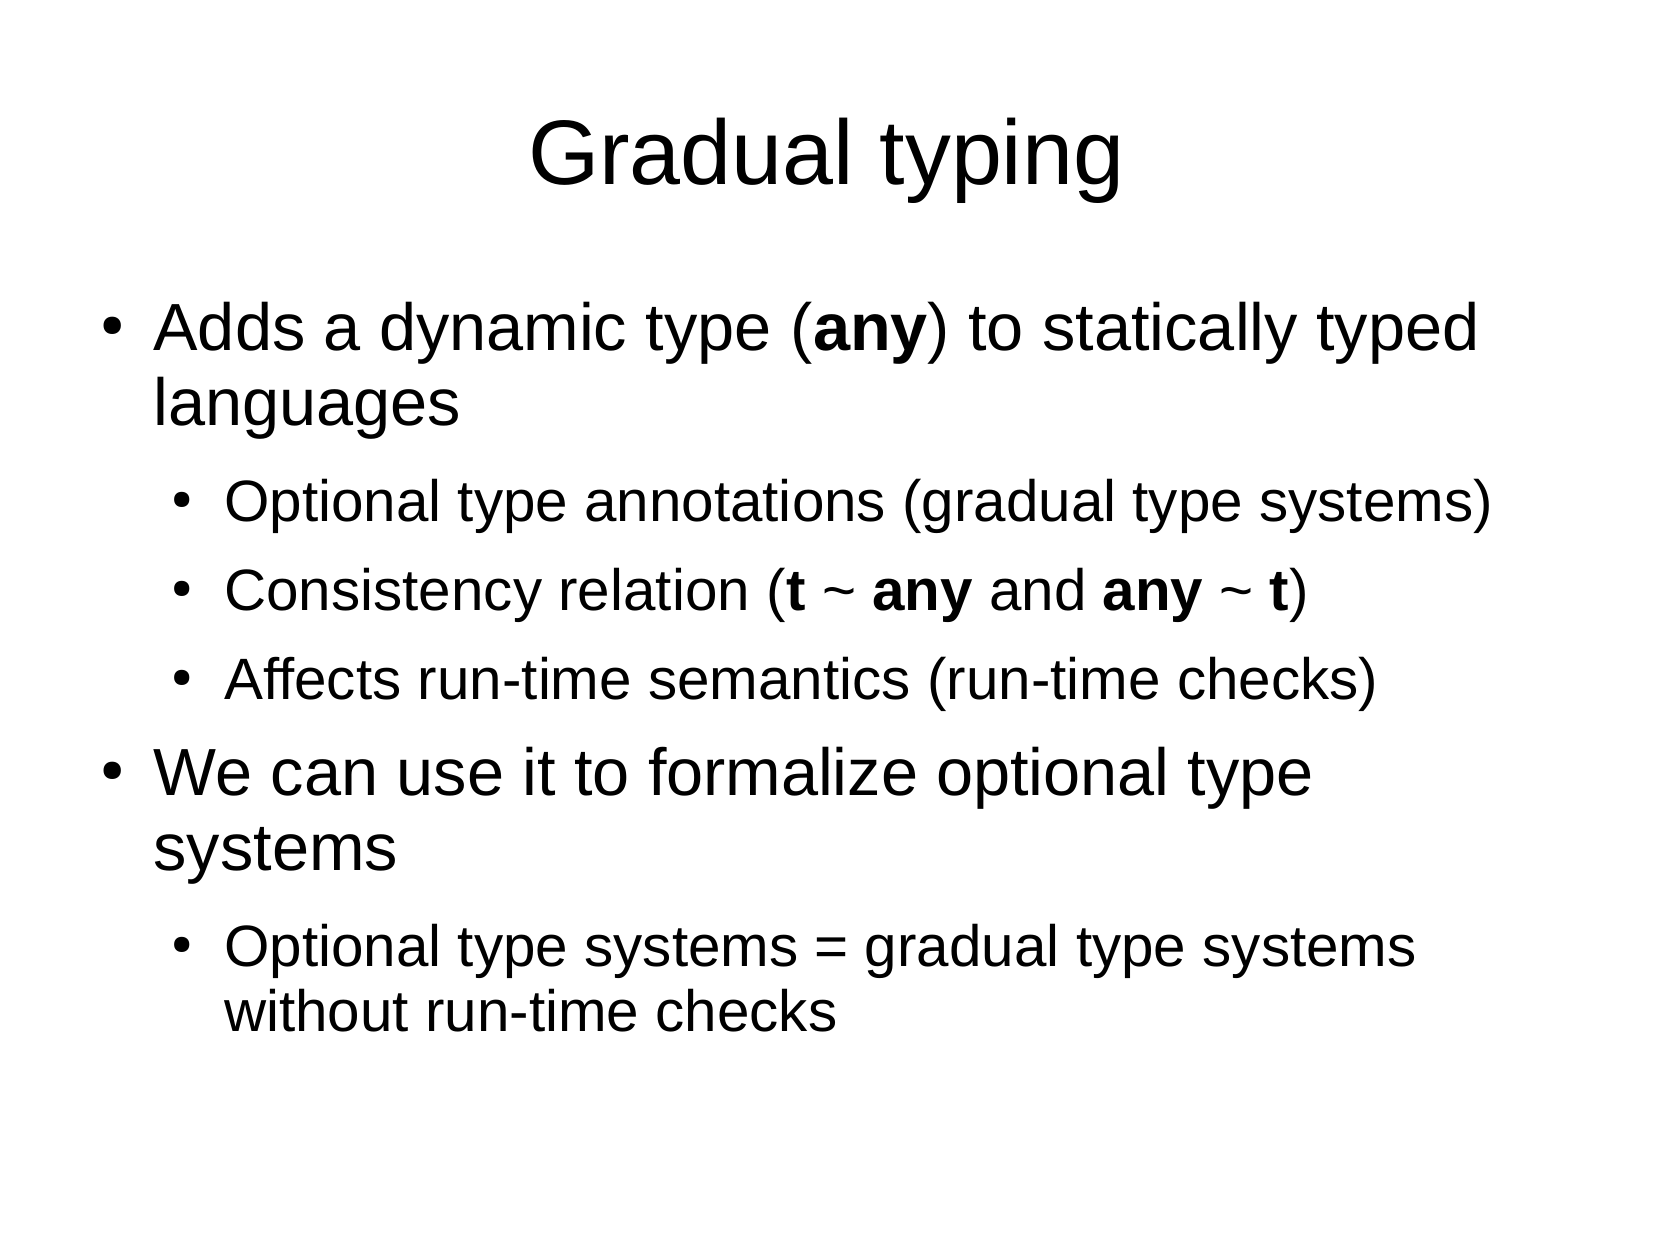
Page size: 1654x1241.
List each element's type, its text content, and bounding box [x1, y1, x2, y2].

title Gradual typing [82, 49, 1571, 257]
list Adds a dynamic type (any) to statically typed languages Optional type annotations (gradual type systems) Consistency relation (t ~ any and any ~ t) Affects run-time semantics (run-time checks) We can use it to formalize optional type systems Optional type systems = gradual type systems without run-time checks [82, 290, 1571, 1142]
